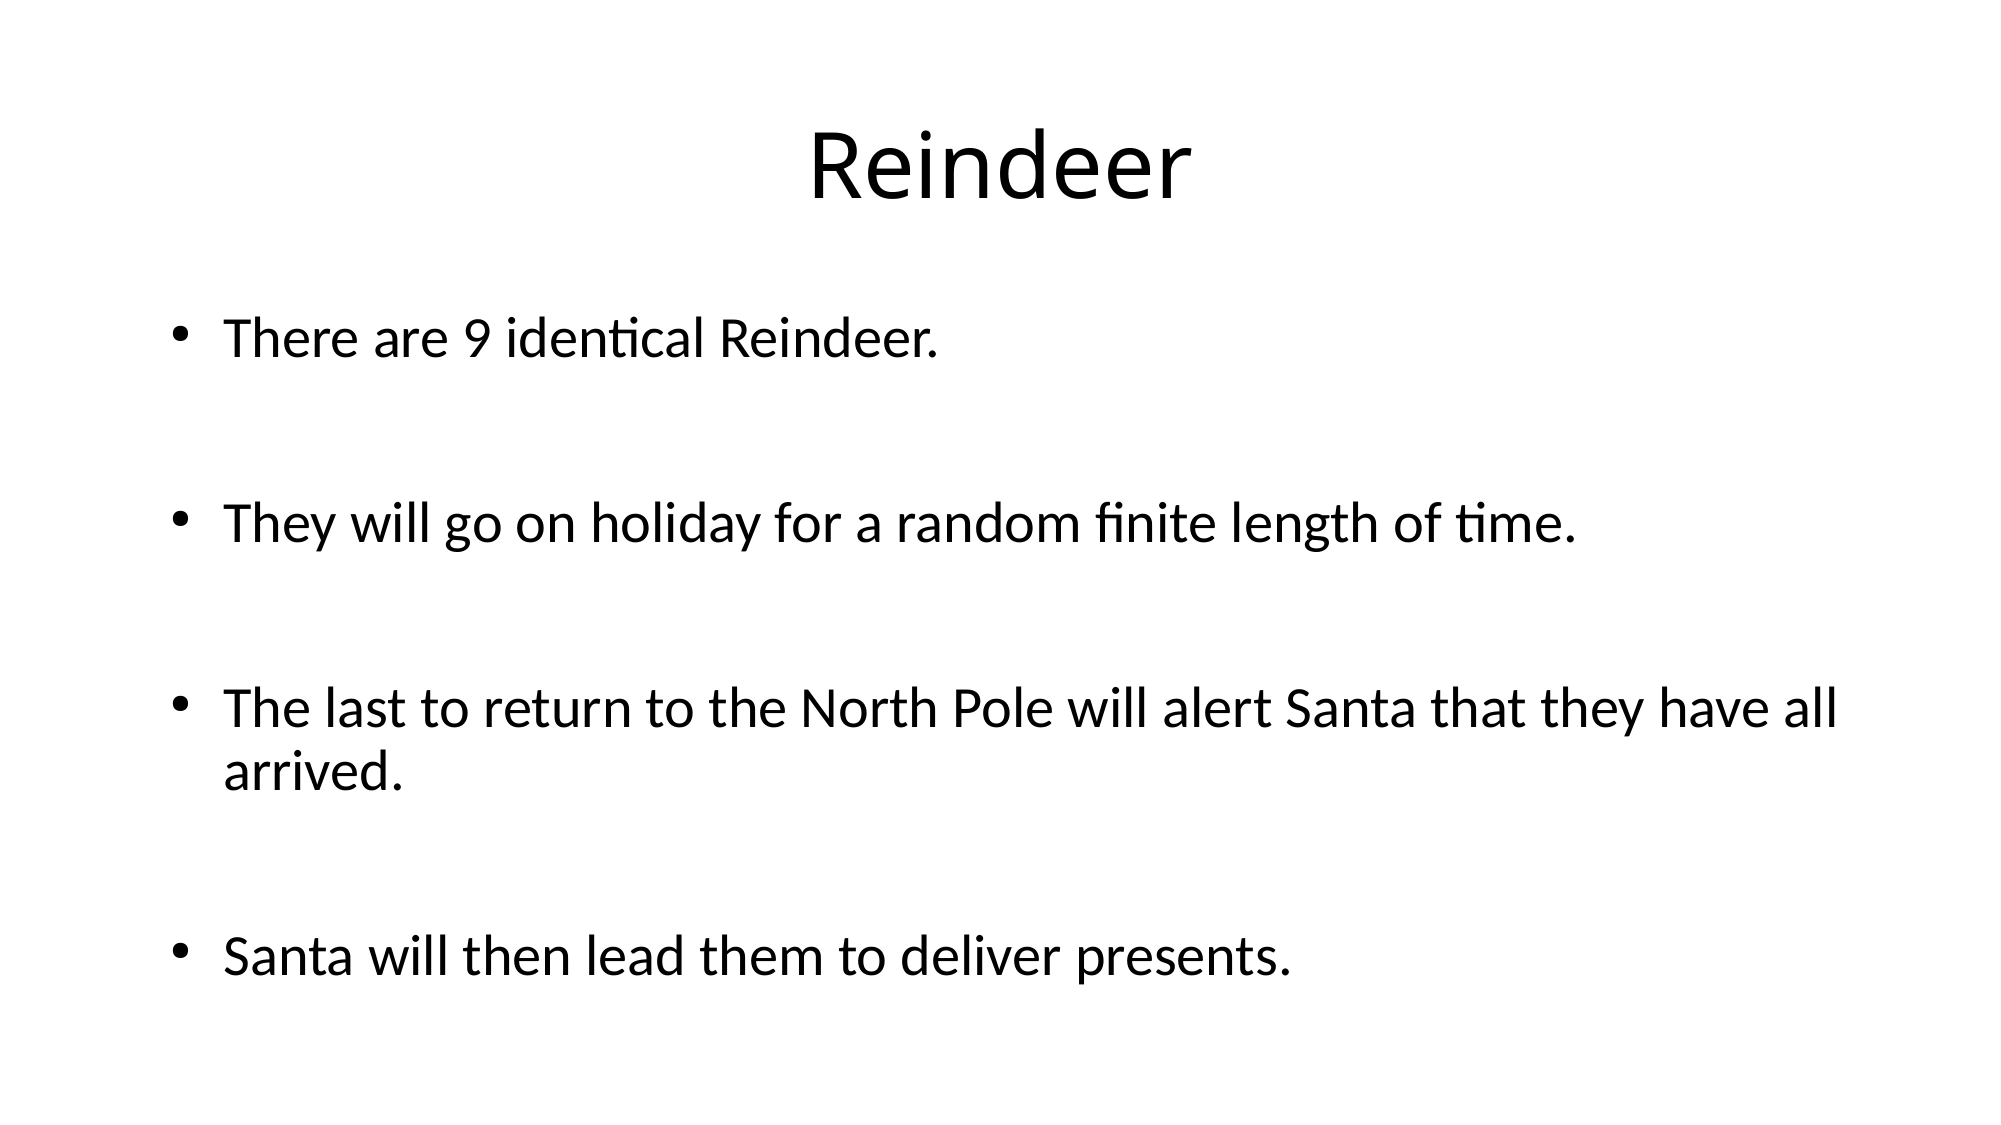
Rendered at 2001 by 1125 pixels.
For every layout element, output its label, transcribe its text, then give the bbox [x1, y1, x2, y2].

title Reindeer [137, 59, 1863, 278]
list There are 9 identical Reindeer. They will go on holiday for a random finite length of time. The last to return to the North Pole will alert Santa that they have all arrived. Santa will then lead them to deliver presents. [137, 299, 1863, 1014]
